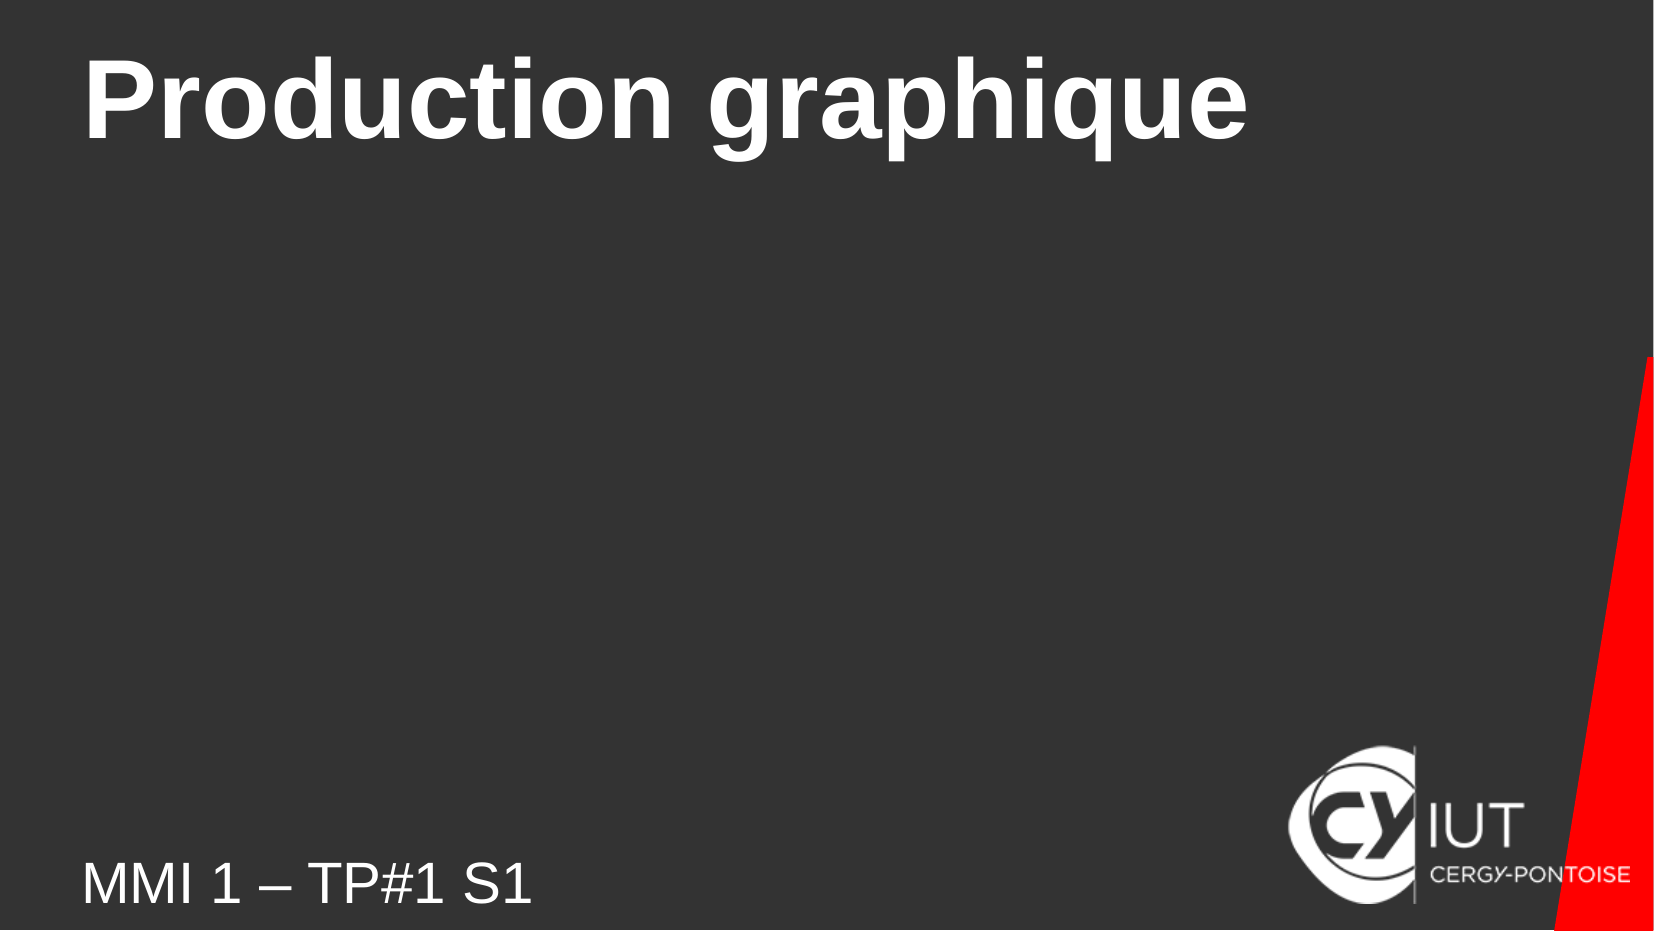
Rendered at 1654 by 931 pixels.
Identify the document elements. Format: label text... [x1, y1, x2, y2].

picture [1284, 744, 1630, 904]
title MMI 1 – TP#1 S1 [81, 805, 1134, 931]
text_box [1554, 356, 1654, 931]
title Production graphique [82, 36, 1571, 226]
